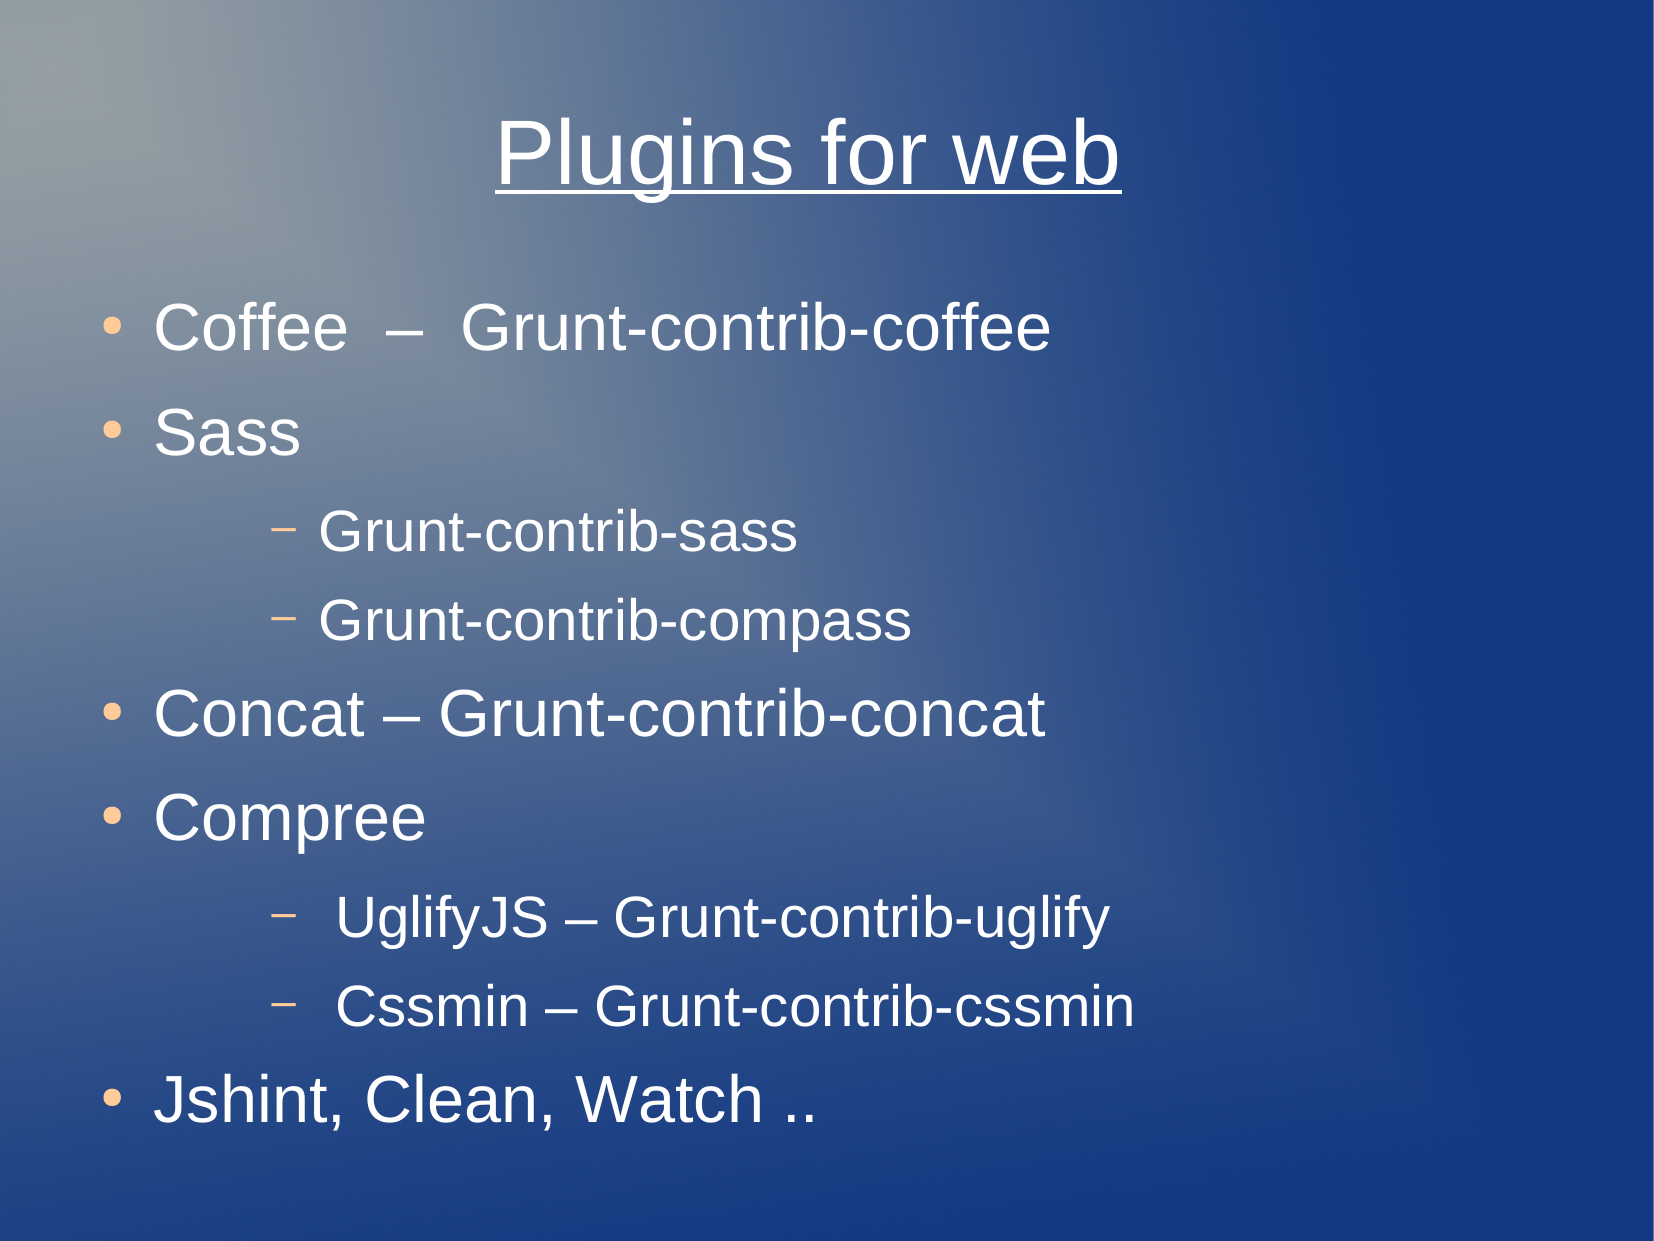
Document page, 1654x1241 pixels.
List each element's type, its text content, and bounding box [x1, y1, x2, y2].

picture [0, 0, 1654, 1241]
list Coffee – Grunt-contrib-coffee Sass Grunt-contrib-sass Grunt-contrib-compass Concat – Grunt-contrib-concat Compree UglifyJS – Grunt-contrib-uglify Cssmin – Grunt-contrib-cssmin Jshint, Clean, Watch .. [82, 290, 1571, 1138]
title Plugins for web [82, 49, 1571, 257]
